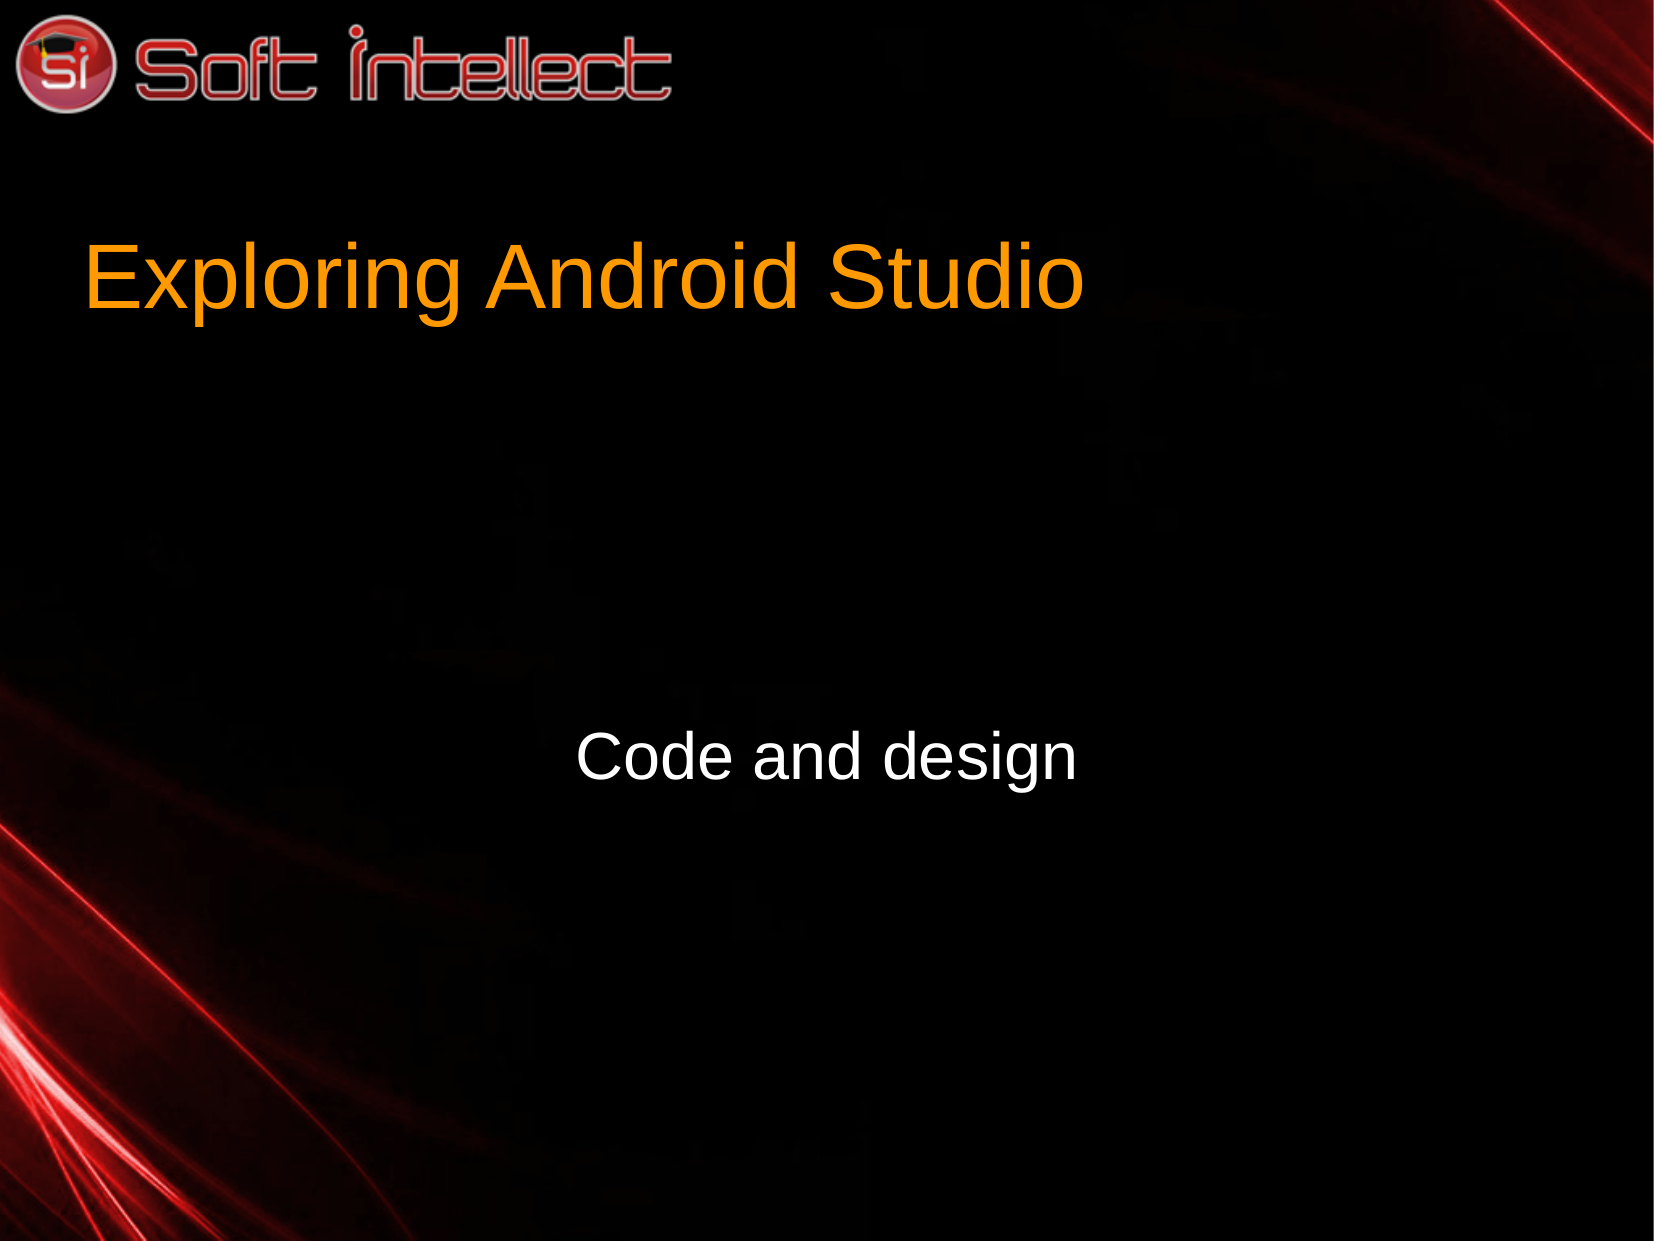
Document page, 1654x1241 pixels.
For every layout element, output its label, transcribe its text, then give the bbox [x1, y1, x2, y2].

picture [0, 0, 1654, 1241]
title Exploring Android Studio [82, 173, 1571, 381]
subtitle Code and design [82, 396, 1571, 1116]
